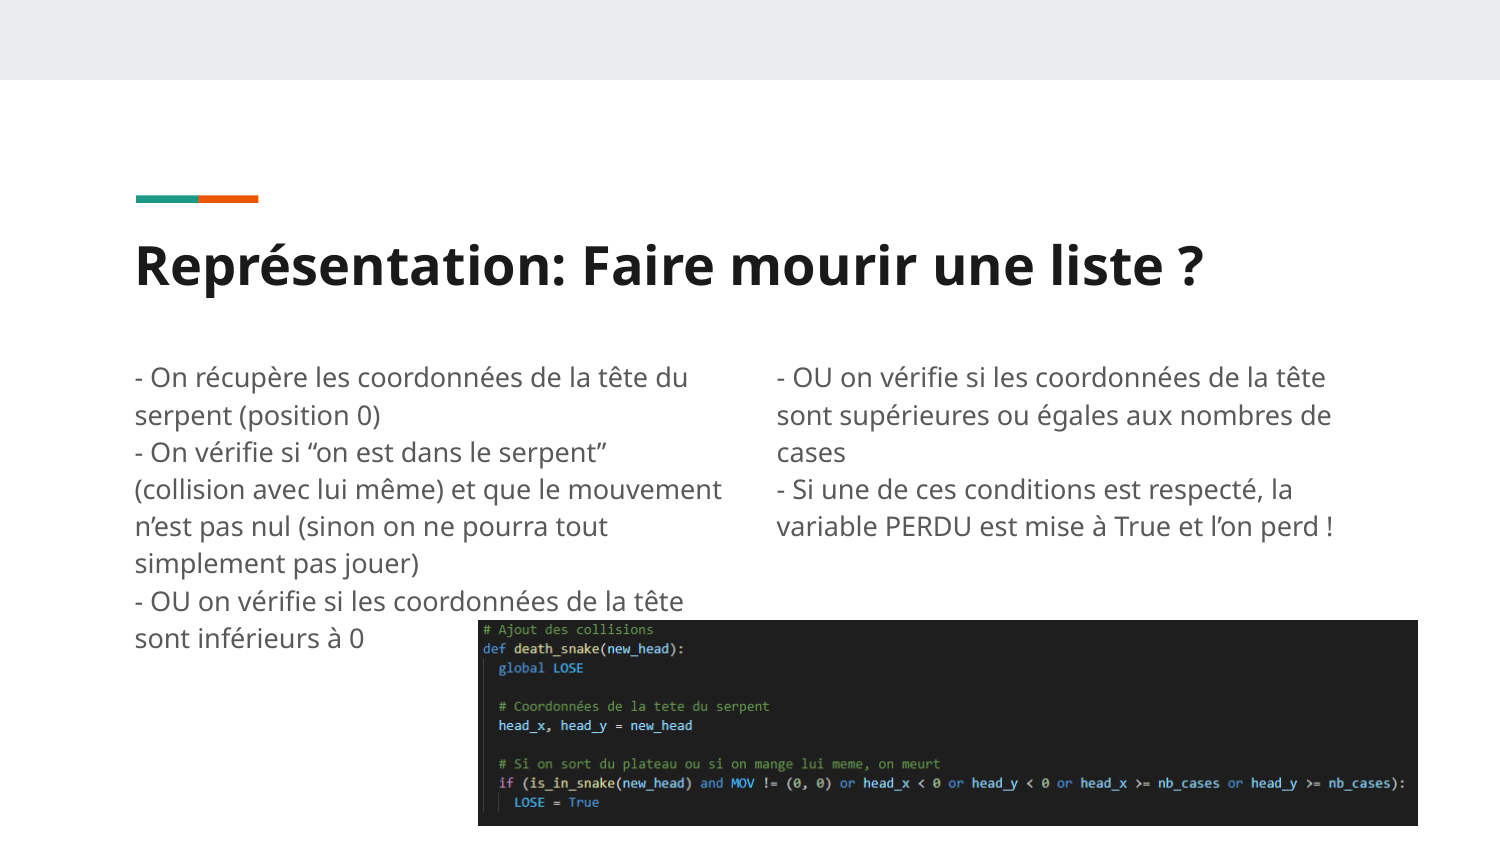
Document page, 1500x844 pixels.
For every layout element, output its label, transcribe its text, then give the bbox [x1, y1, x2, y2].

picture [478, 620, 1418, 826]
list - On récupère les coordonnées de la tête du serpent (position 0) - On vérifie si “on est dans le serpent” (collision avec lui même) et que le mouvement n’est pas nul (sinon on ne pourra tout simplement pas jouer) - OU on vérifie si les coordonnées de la tête sont inférieurs à 0 [119, 341, 739, 712]
list - OU on vérifie si les coordonnées de la tête sont supérieures ou égales aux nombres de cases - Si une de ces conditions est respecté, la variable PERDU est mise à True et l’on perd ! [761, 341, 1381, 620]
title Représentation: Faire mourir une liste ? [119, 216, 1381, 305]
